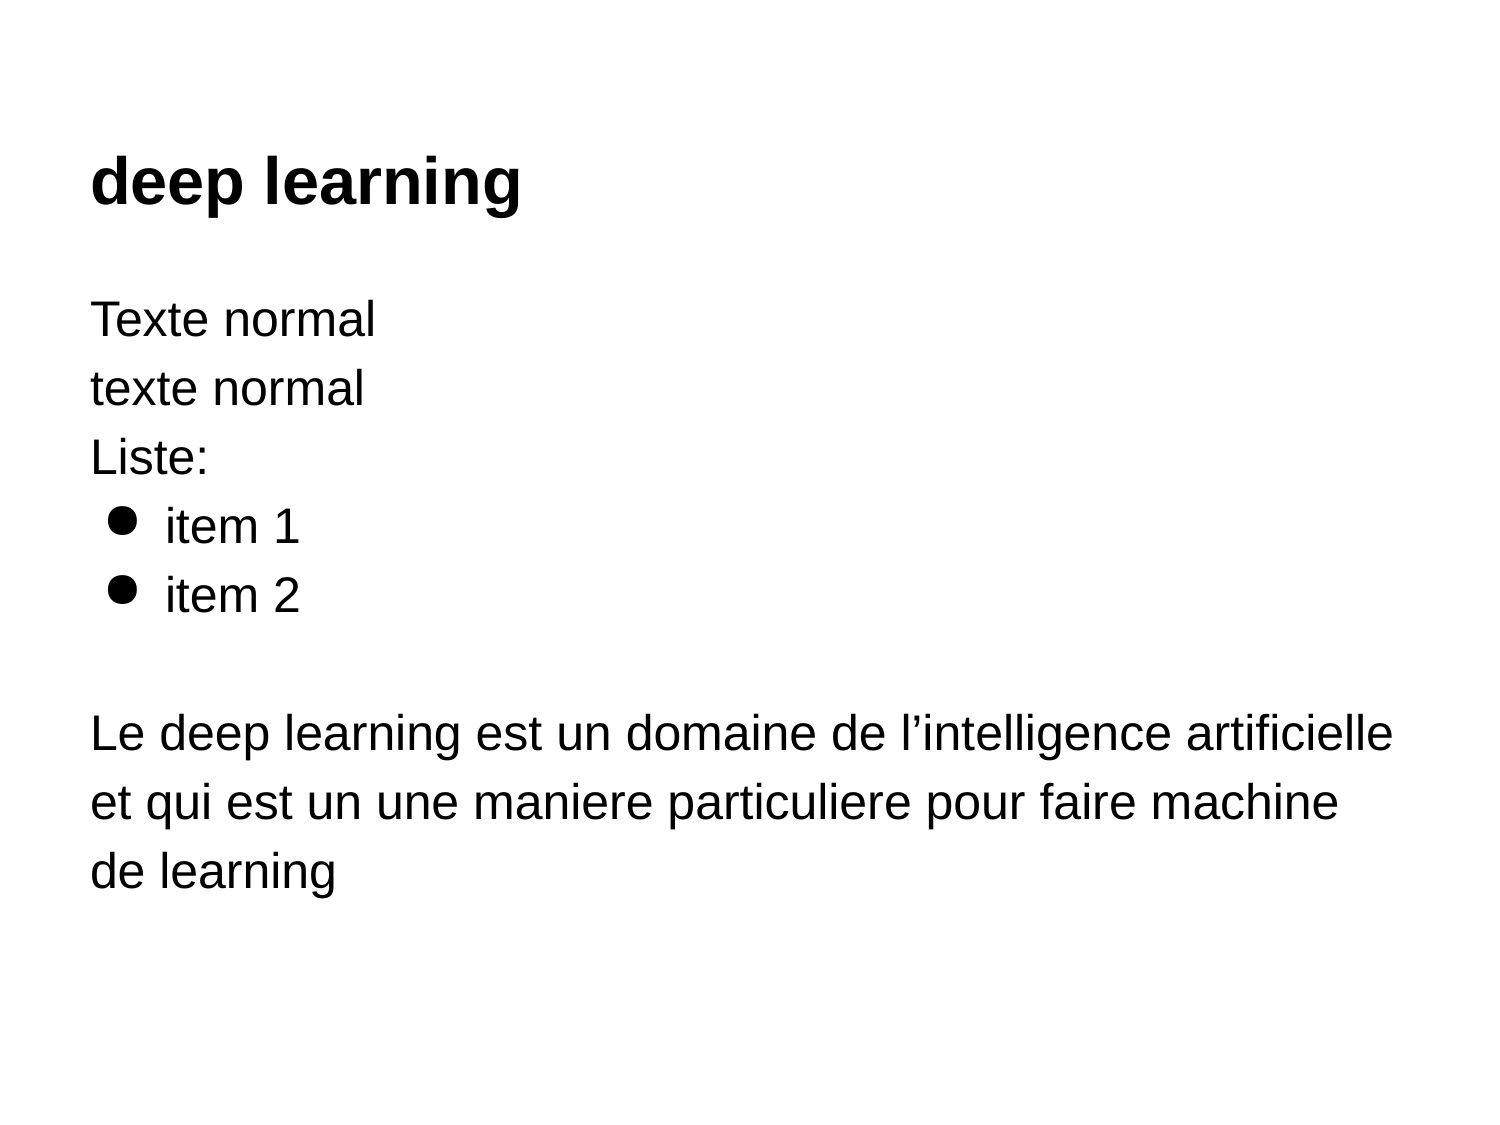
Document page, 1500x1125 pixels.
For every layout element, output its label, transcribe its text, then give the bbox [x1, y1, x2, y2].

title deep learning [75, 45, 1425, 233]
list Texte normal texte normal Liste: item 1 item 2 Le deep learning est un domaine de l’intelligence artificielle et qui est un une maniere particuliere pour faire machine de learning [75, 262, 1425, 1078]
